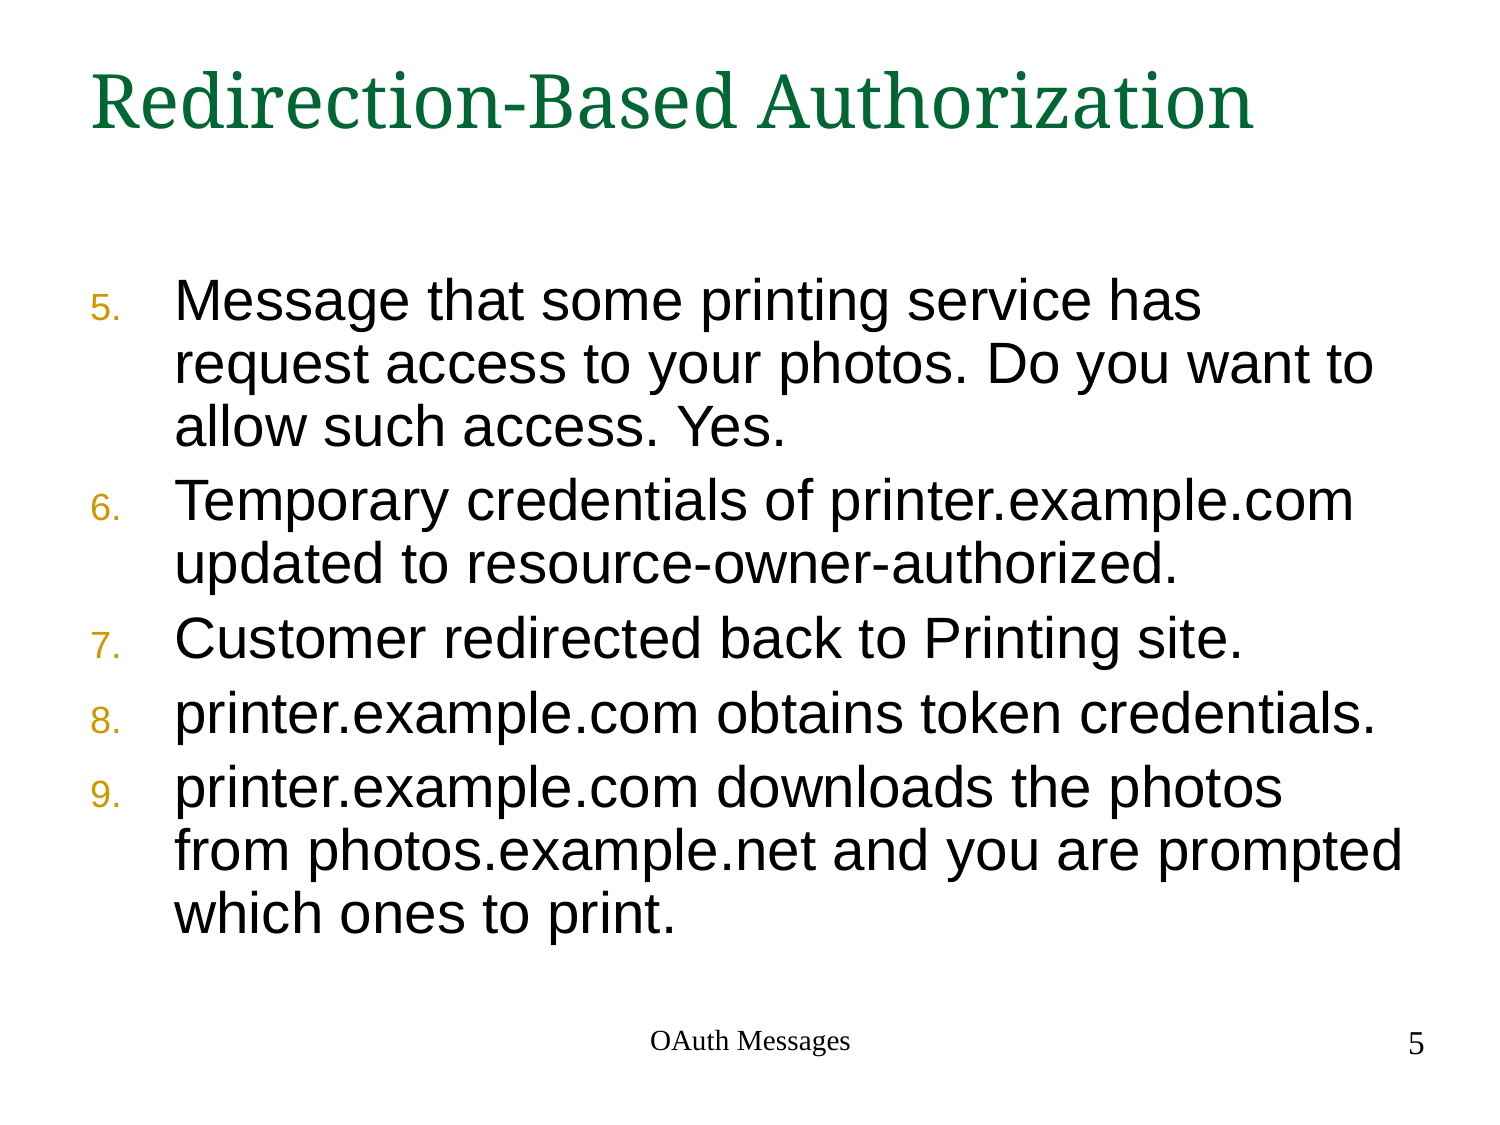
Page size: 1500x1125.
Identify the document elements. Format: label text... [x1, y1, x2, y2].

title Redirection-Based Authorization [75, 45, 1425, 233]
list Message that some printing service has request access to your photos. Do you want to allow such access. Yes. Temporary credentials of printer.example.com updated to resource-owner-authorized. Customer redirected back to Printing site. printer.example.com obtains token credentials. printer.example.com downloads the photos from photos.example.net and you are prompted which ones to print. [75, 262, 1425, 1006]
